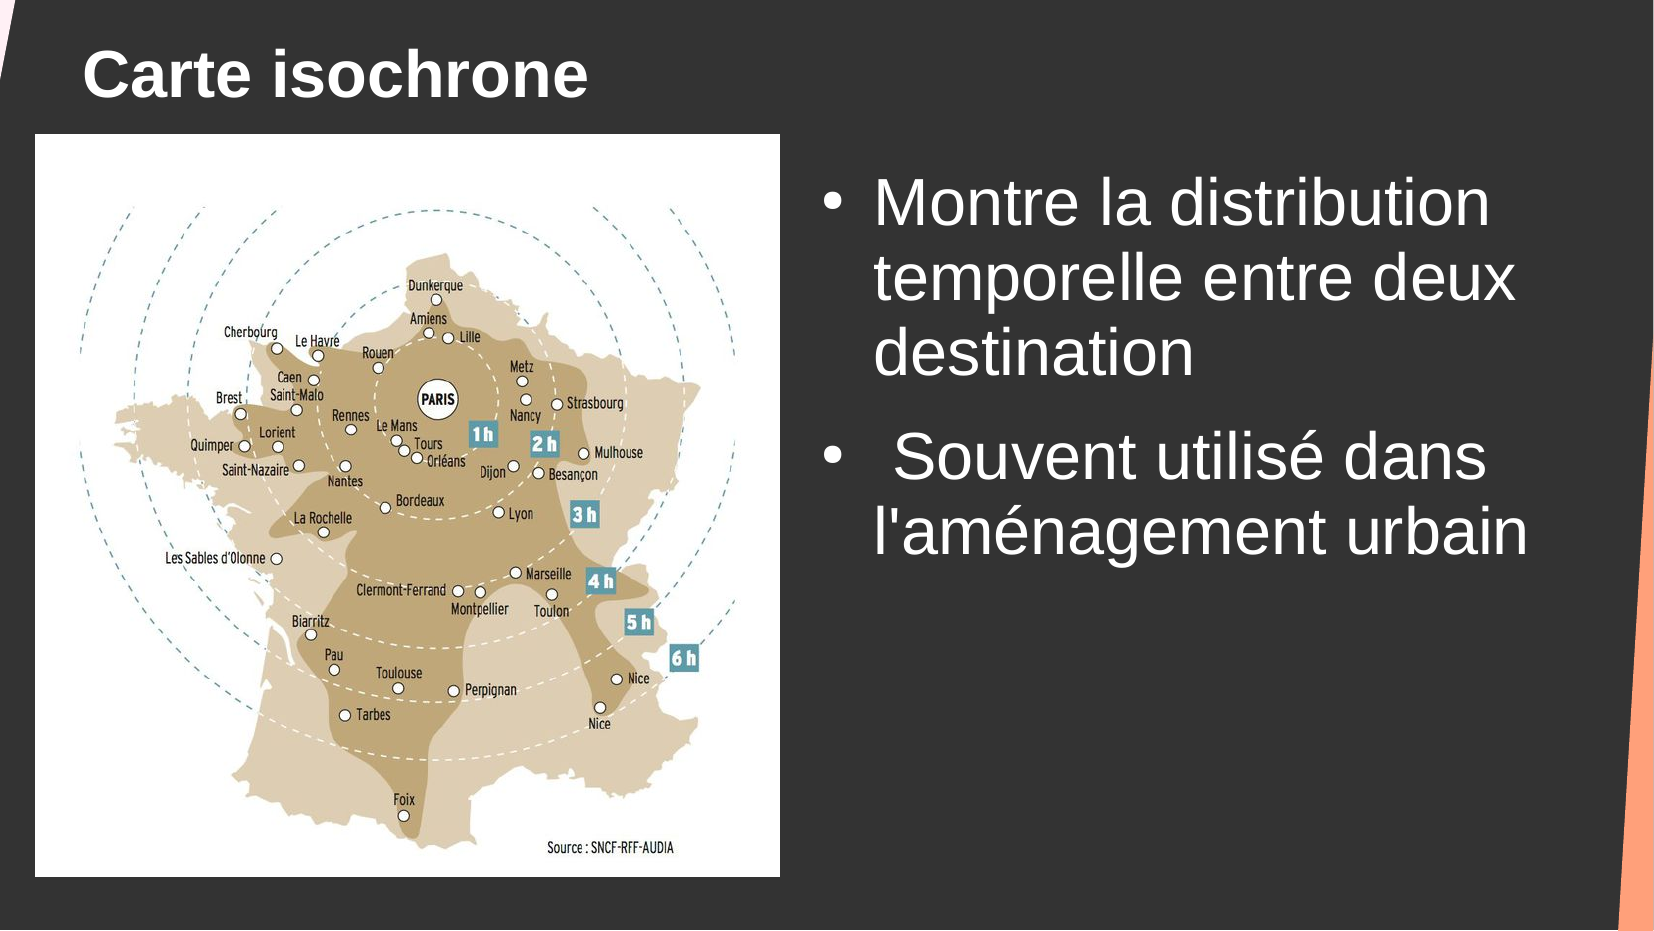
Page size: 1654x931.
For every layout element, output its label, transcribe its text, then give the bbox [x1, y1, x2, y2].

title Carte isochrone [82, 37, 1571, 115]
list Montre la distribution temporelle entre deux destination Souvent utilisé dans l'aménagement urbain [803, 165, 1548, 703]
text_box [1618, 321, 1654, 931]
text_box [0, 0, 16, 80]
picture [35, 134, 780, 877]
